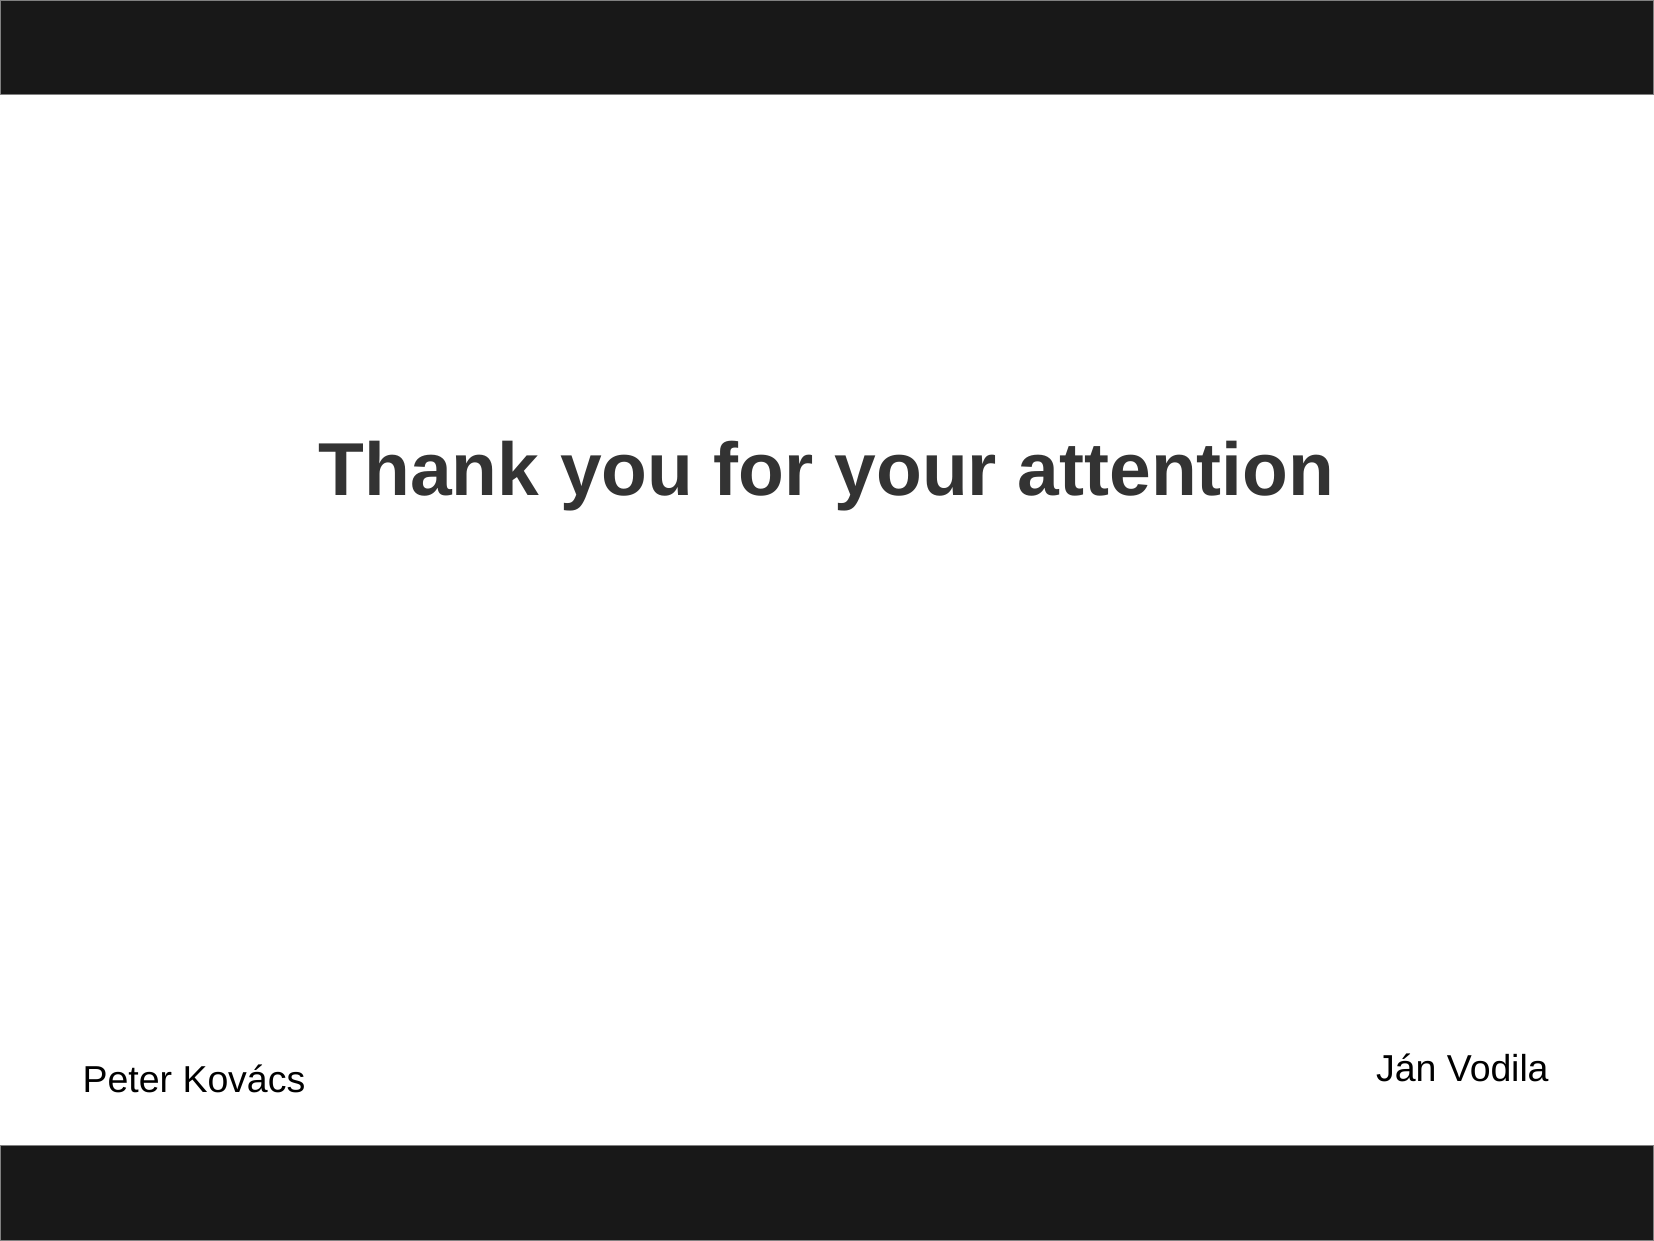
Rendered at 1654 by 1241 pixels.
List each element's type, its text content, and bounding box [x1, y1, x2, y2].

text_box Ján Vodila [1375, 1039, 1554, 1097]
subtitle Peter Kovács [82, 1051, 367, 1109]
title Thank you for your attention [82, 366, 1571, 574]
text_box [0, 0, 1654, 95]
text_box [0, 1145, 1654, 1241]
